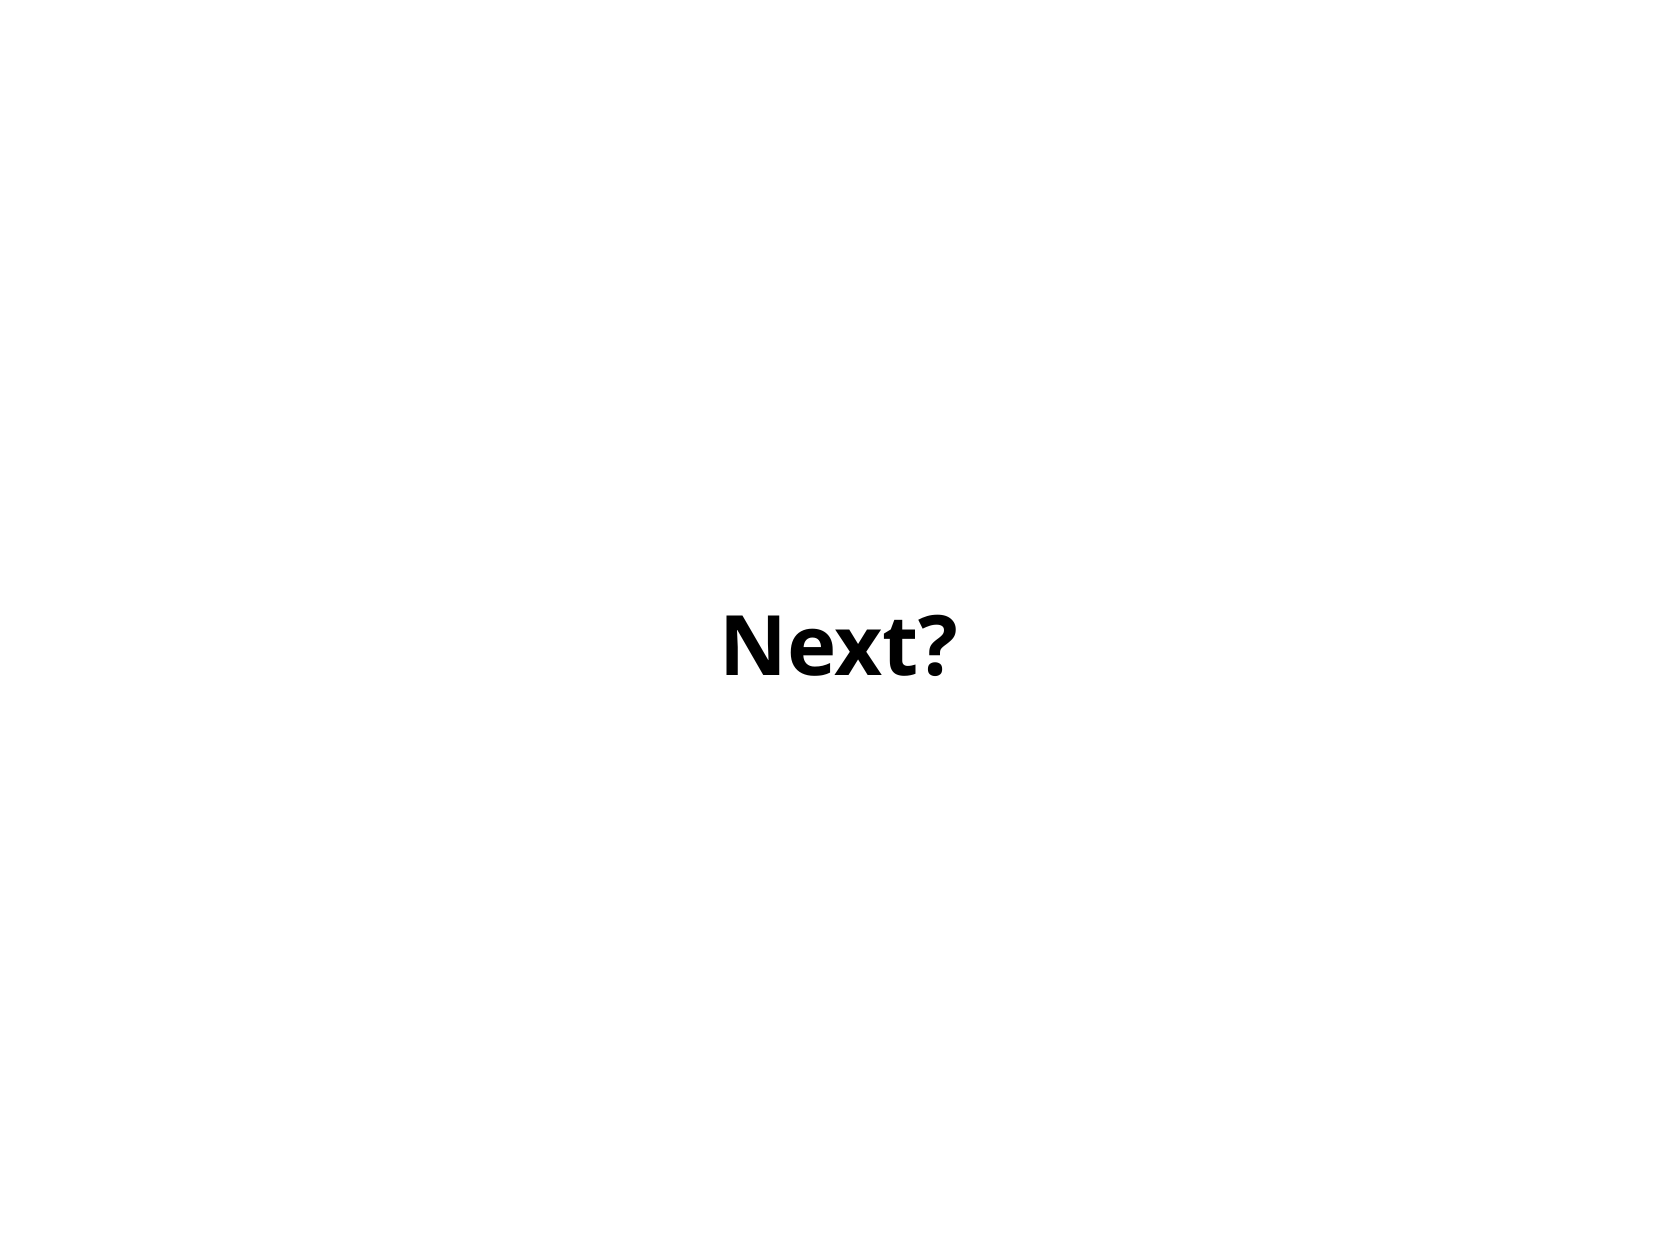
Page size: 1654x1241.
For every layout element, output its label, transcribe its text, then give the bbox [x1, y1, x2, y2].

title Next? [70, 539, 1559, 747]
